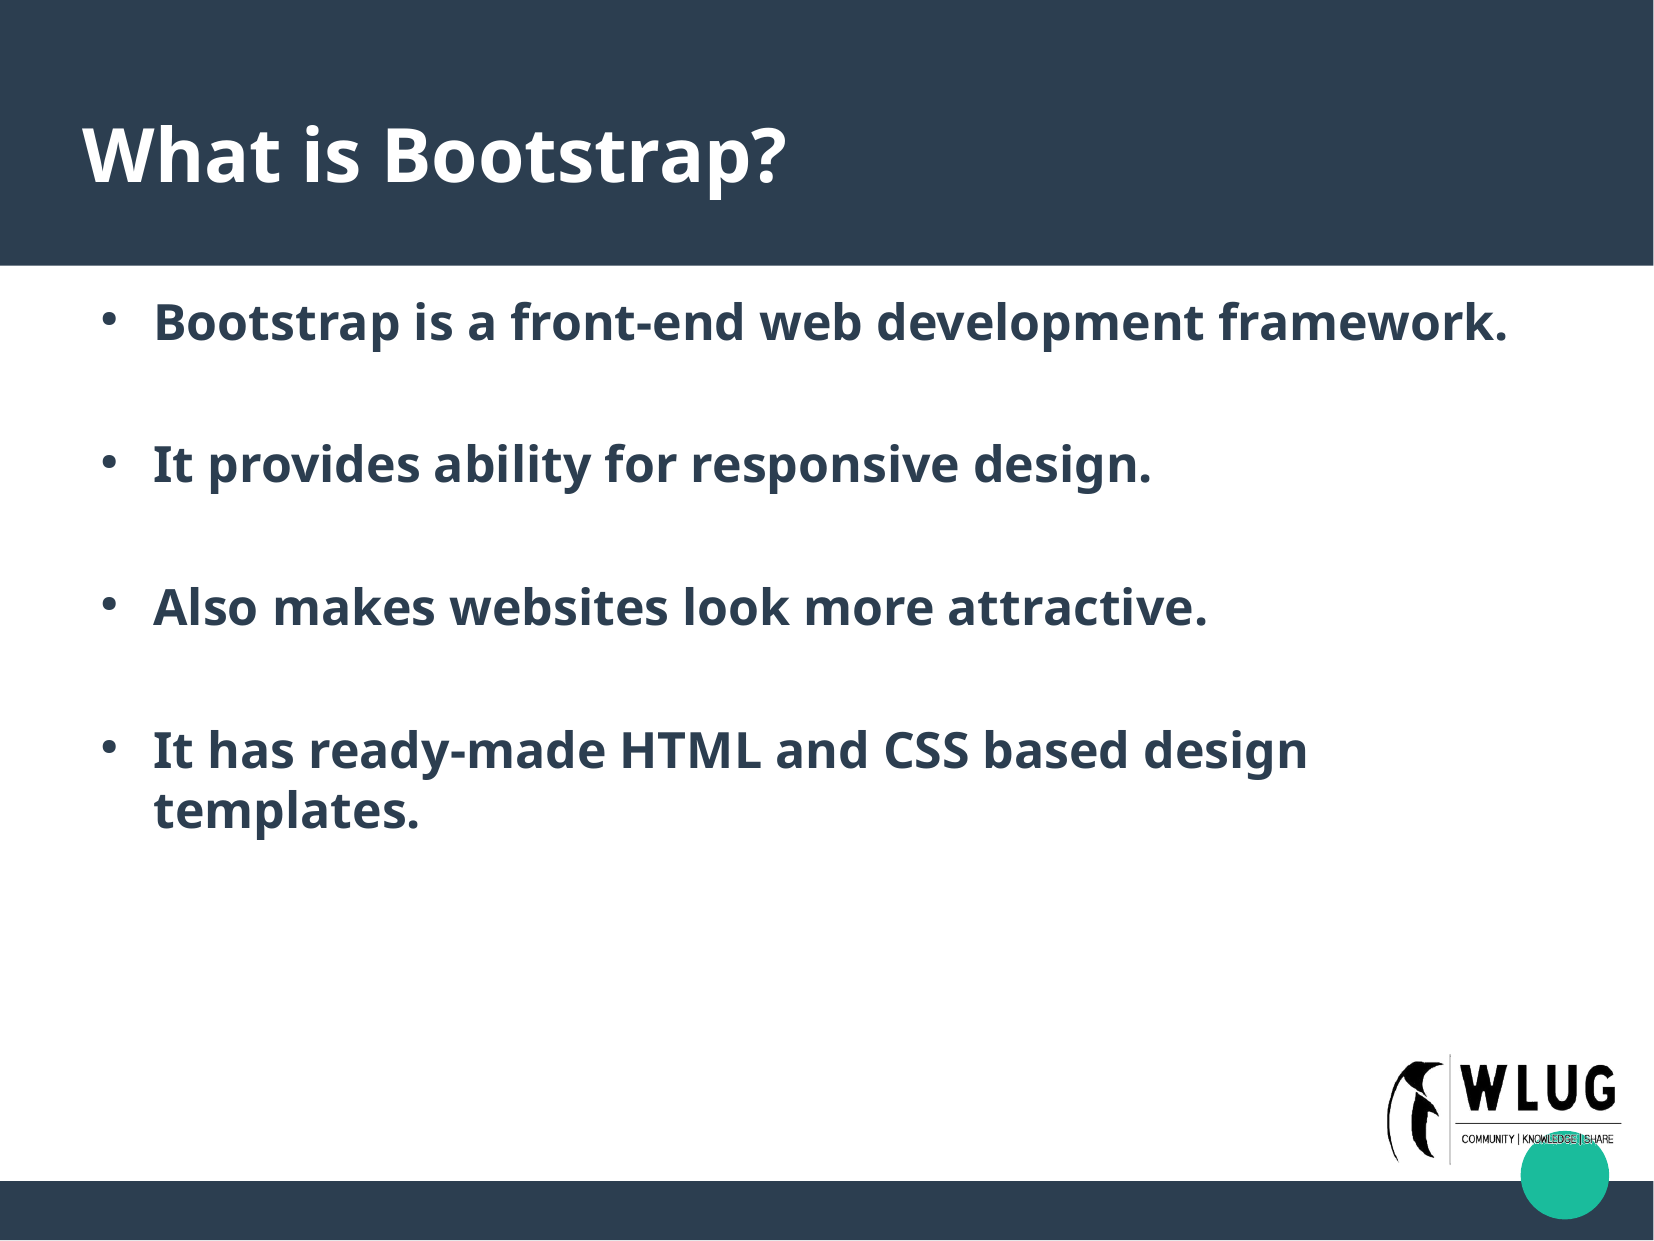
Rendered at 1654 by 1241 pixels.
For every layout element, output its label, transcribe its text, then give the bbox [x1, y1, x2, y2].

title What is Bootstrap? [82, 110, 1571, 195]
picture [1371, 1046, 1630, 1170]
list Bootstrap is a front-end web development framework. It provides ability for responsive design. Also makes websites look more attractive. It has ready-made HTML and CSS based design templates. [82, 290, 1571, 1010]
